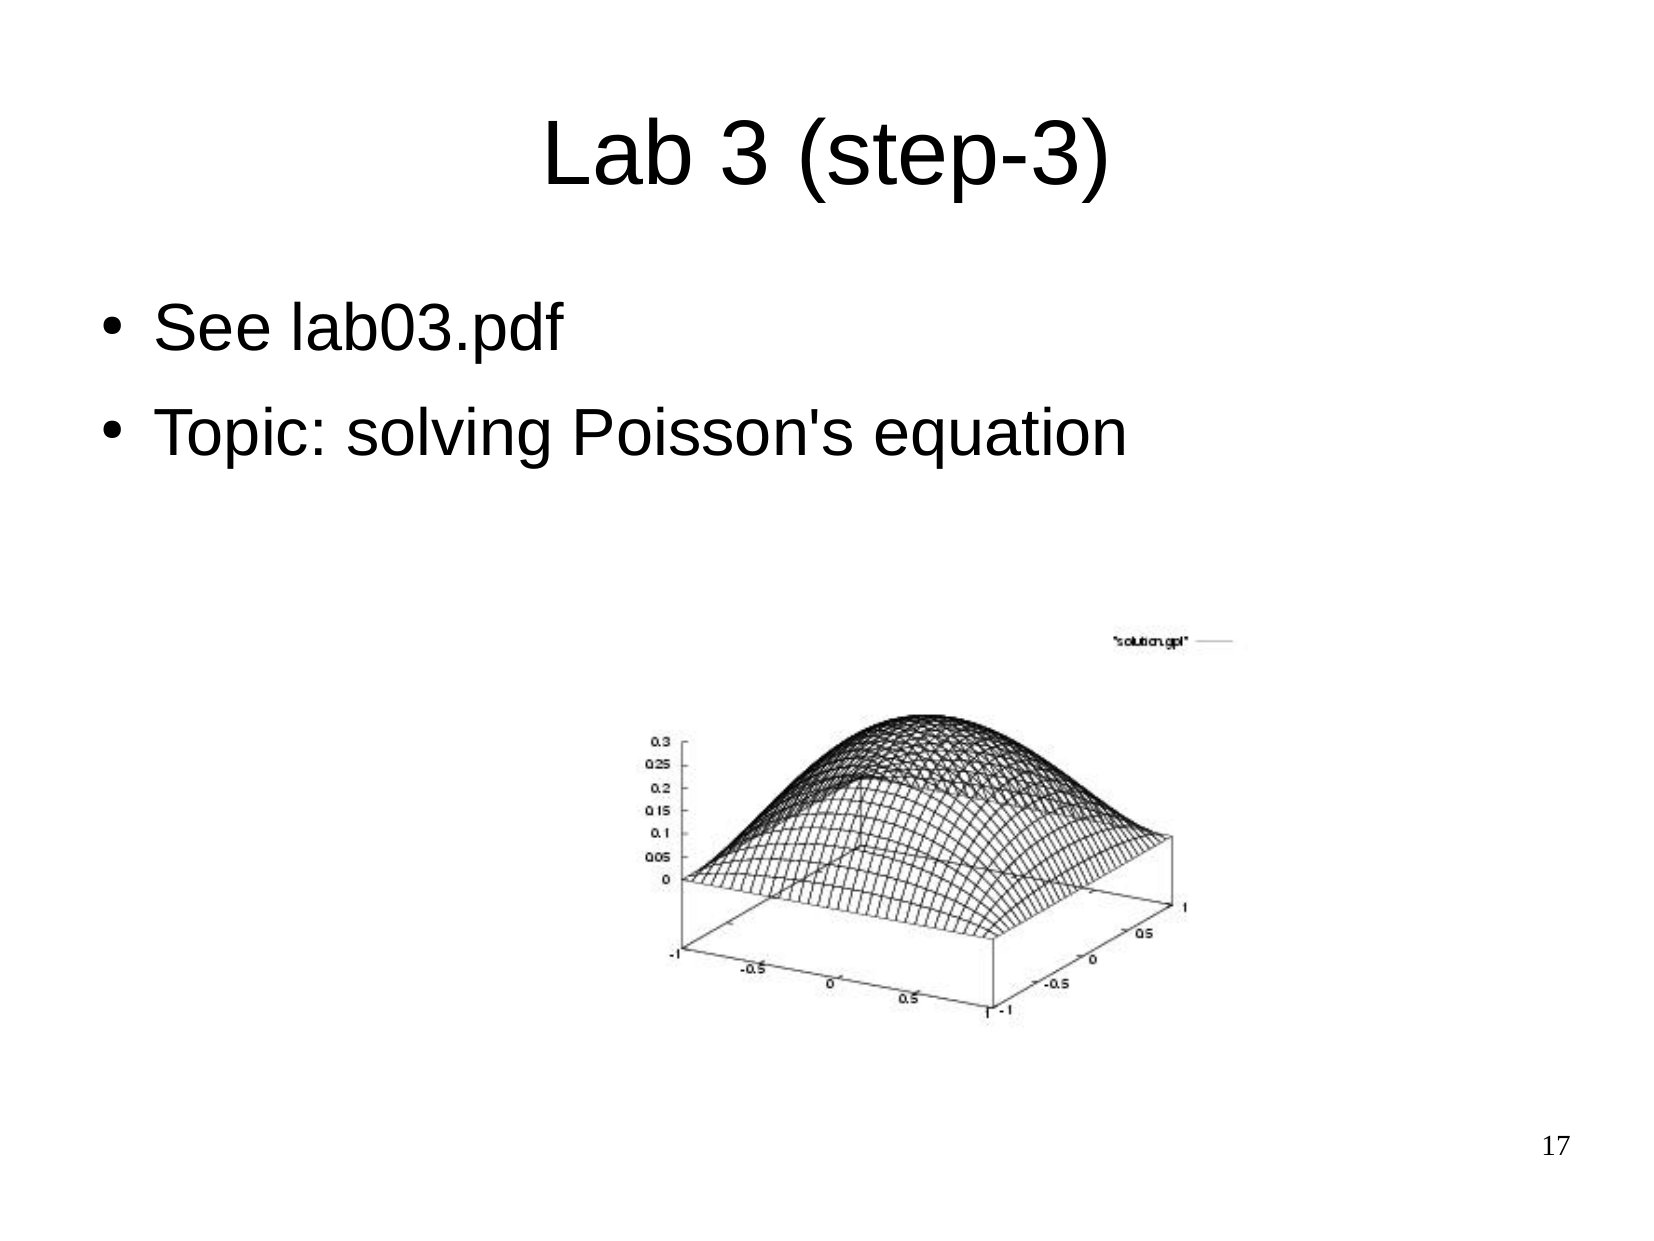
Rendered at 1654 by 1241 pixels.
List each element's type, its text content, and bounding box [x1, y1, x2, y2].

list See lab03.pdf Topic: solving Poisson's equation [82, 290, 1538, 1010]
picture [592, 596, 1263, 1066]
title Lab 3 (step-3) [82, 49, 1571, 257]
